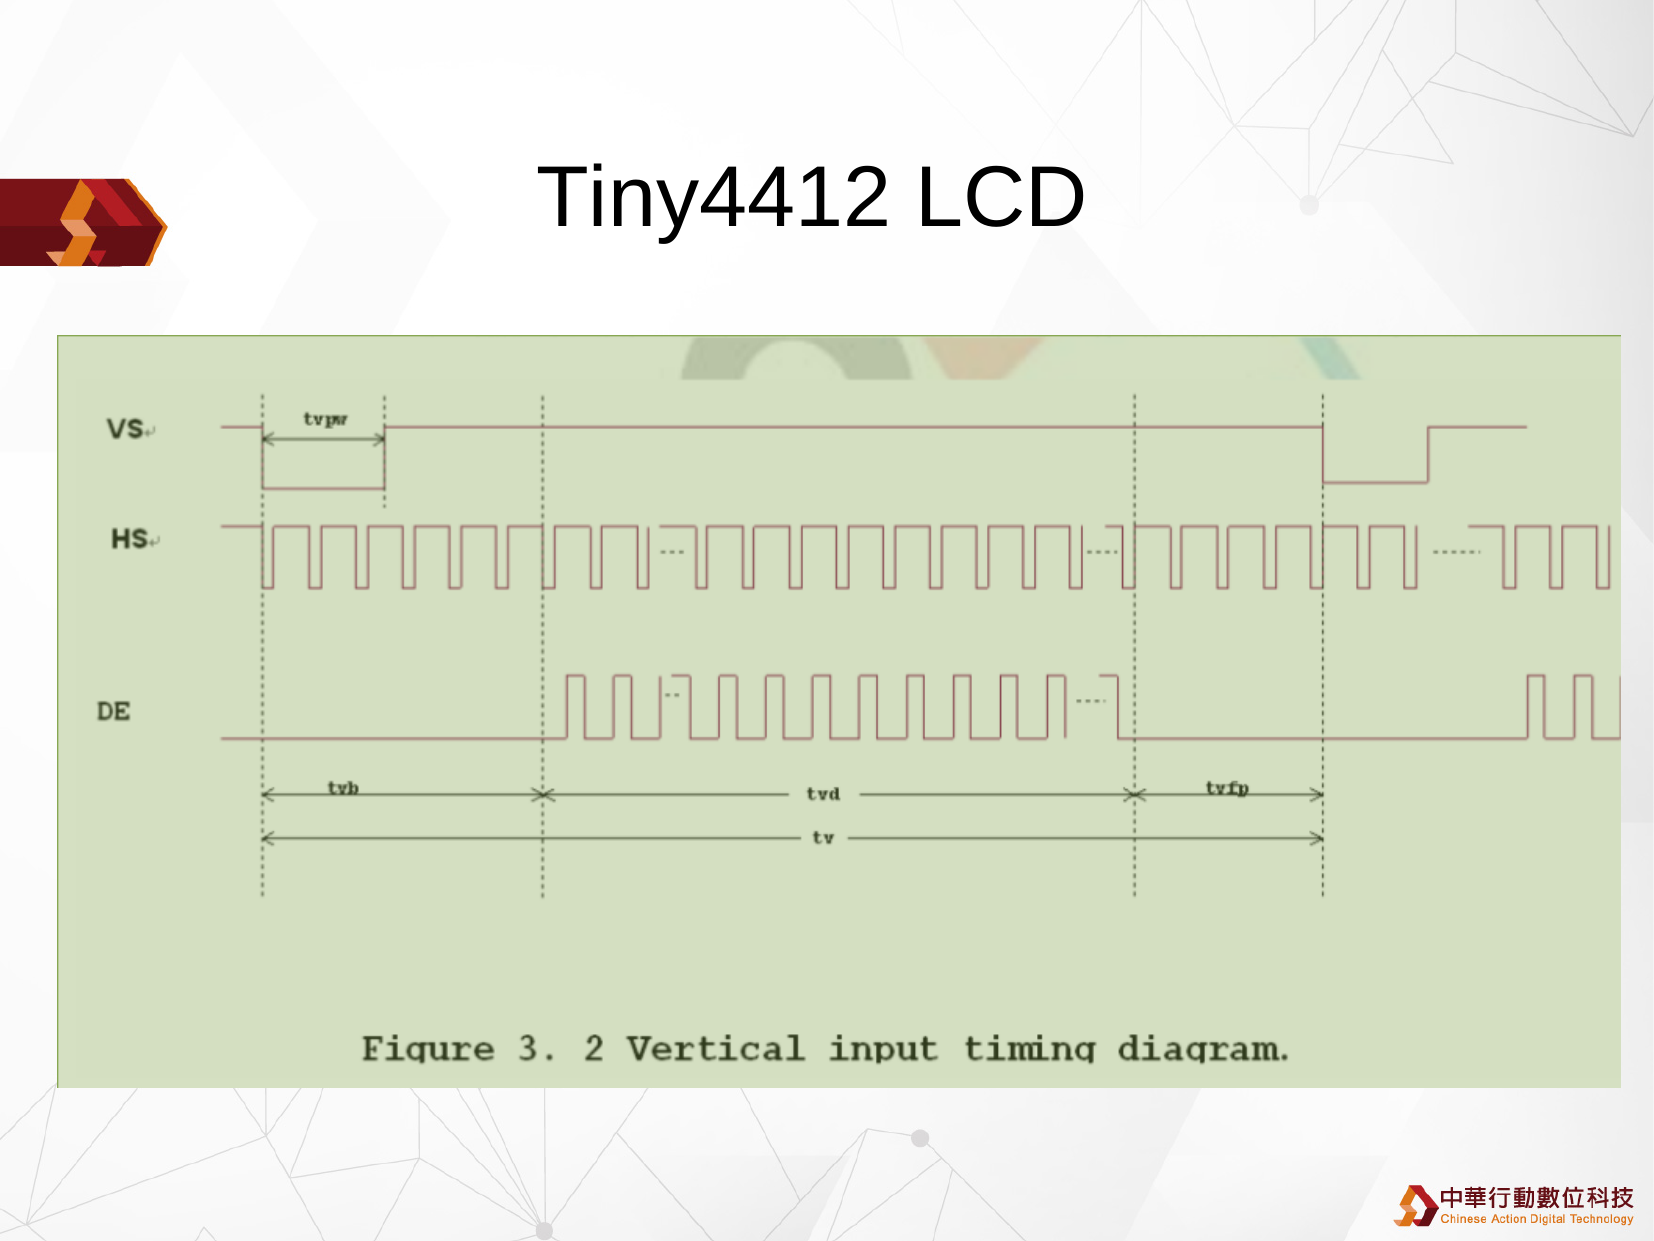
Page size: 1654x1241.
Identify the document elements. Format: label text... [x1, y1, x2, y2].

title Tiny4412 LCD [118, 112, 1506, 281]
picture [0, 0, 1654, 1241]
